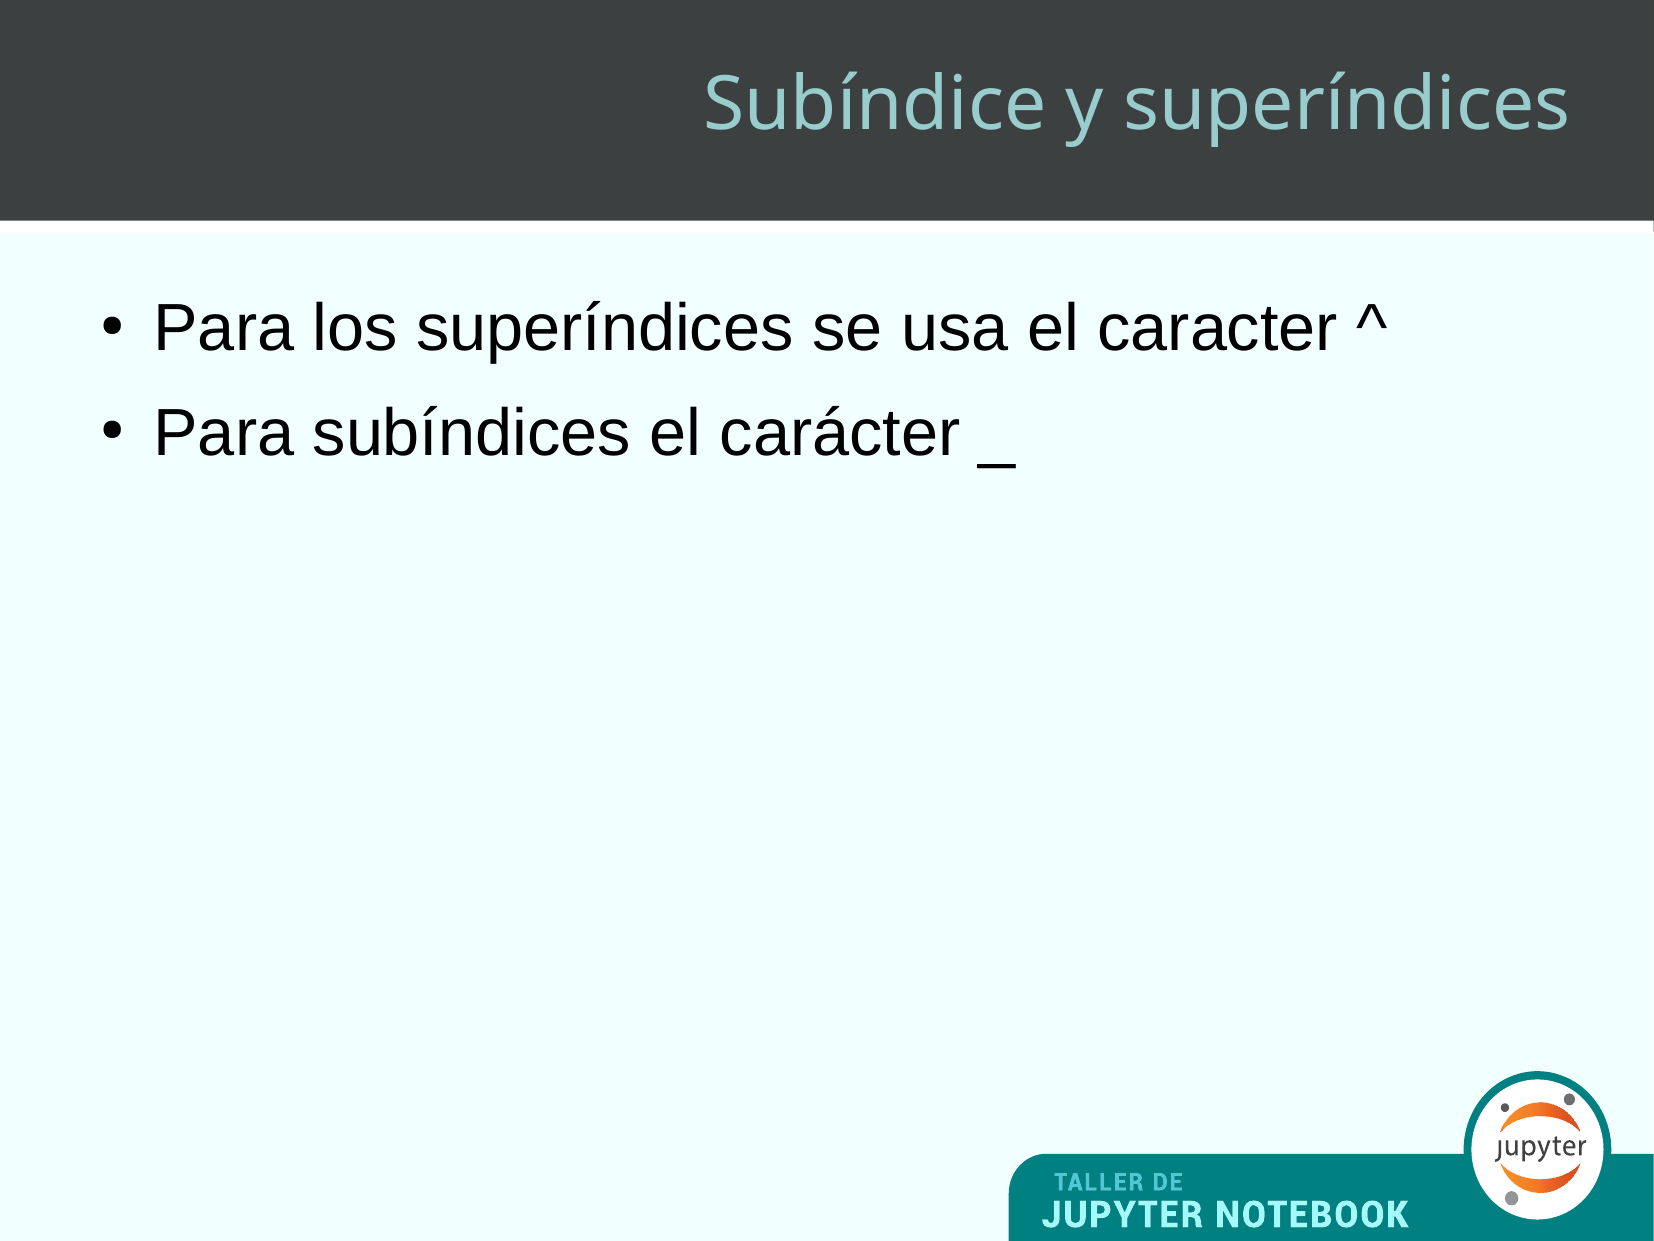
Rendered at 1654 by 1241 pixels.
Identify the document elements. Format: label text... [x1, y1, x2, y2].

list Para los superíndices se usa el caracter ^ Para subíndices el carácter _ [82, 290, 1571, 1010]
title Subíndice y superíndices [82, 49, 1571, 257]
